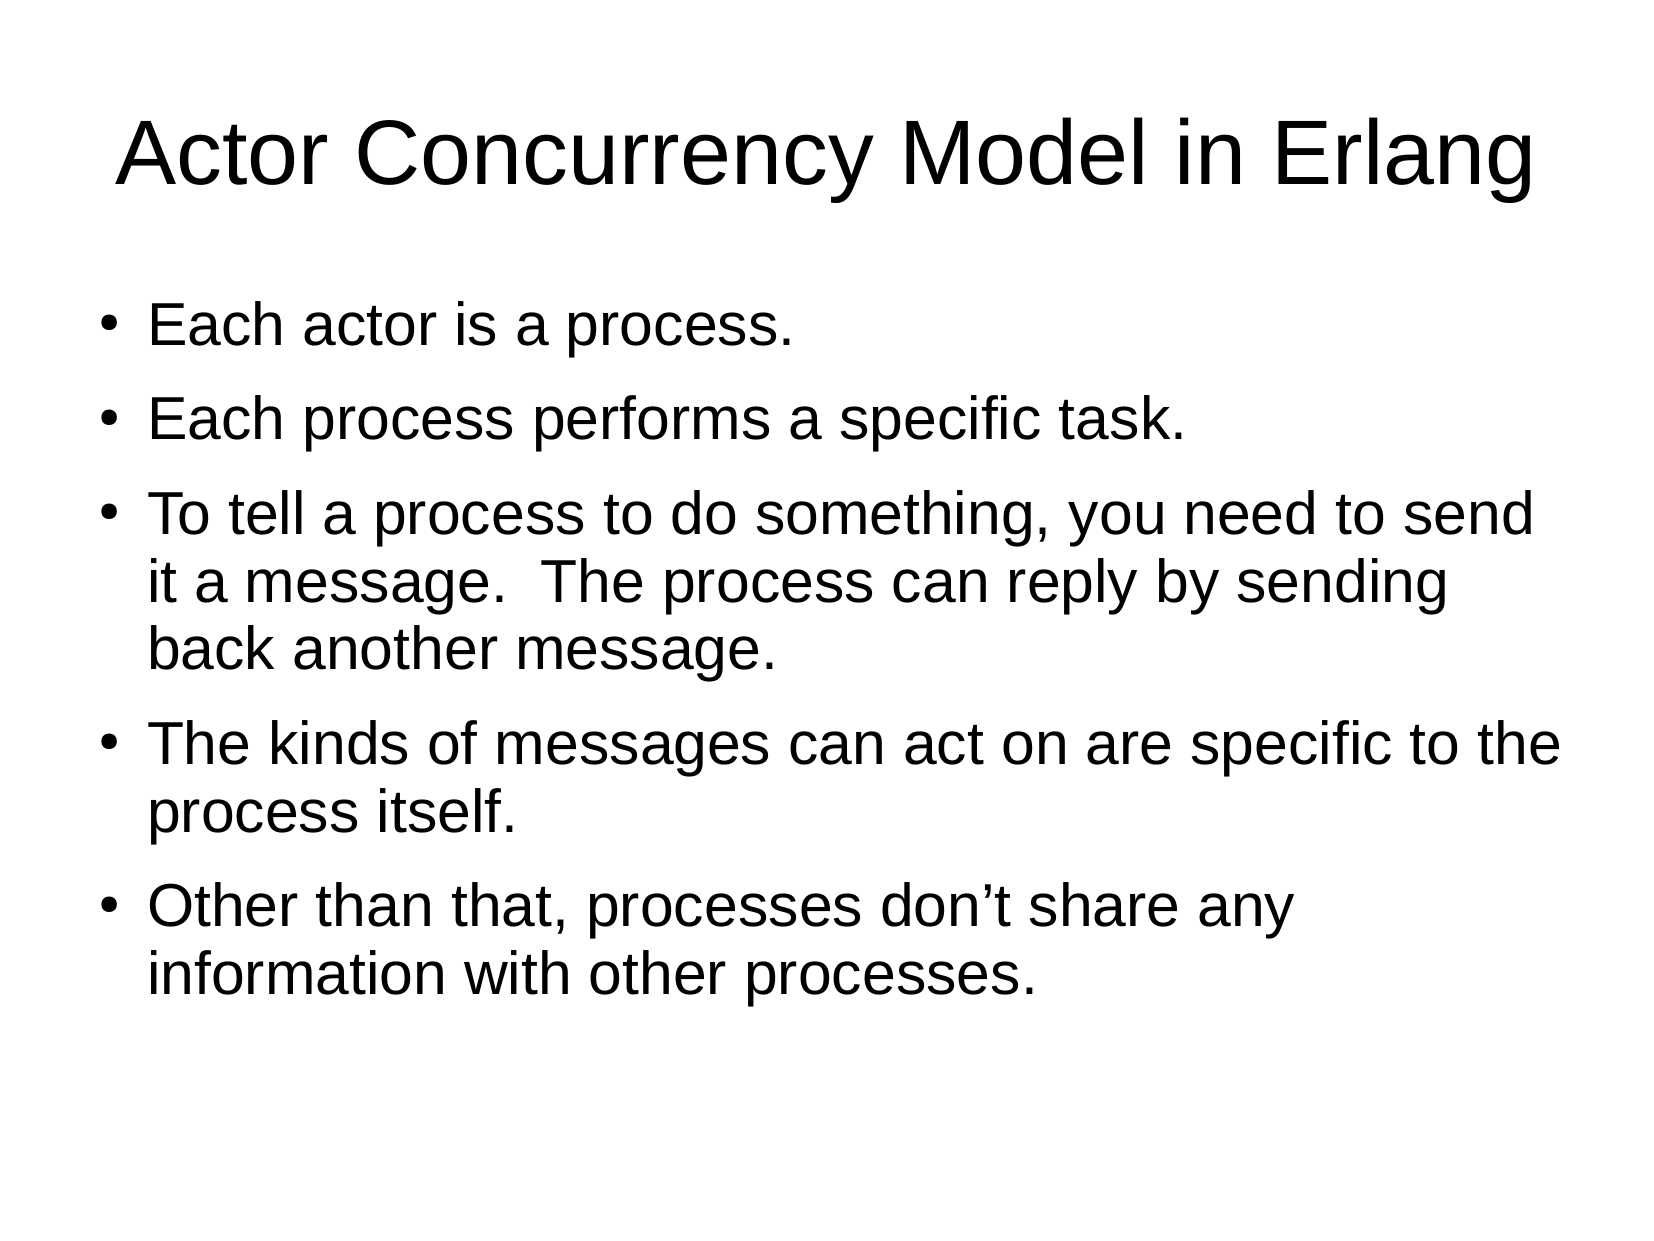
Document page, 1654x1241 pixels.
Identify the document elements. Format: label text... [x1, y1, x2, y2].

title Actor Concurrency Model in Erlang [82, 49, 1571, 257]
list Each actor is a process. Each process performs a specific task. To tell a process to do something, you need to send it a message. The process can reply by sending back another message. The kinds of messages can act on are specific to the process itself. Other than that, processes don’t share any information with other processes. [82, 290, 1571, 1010]
